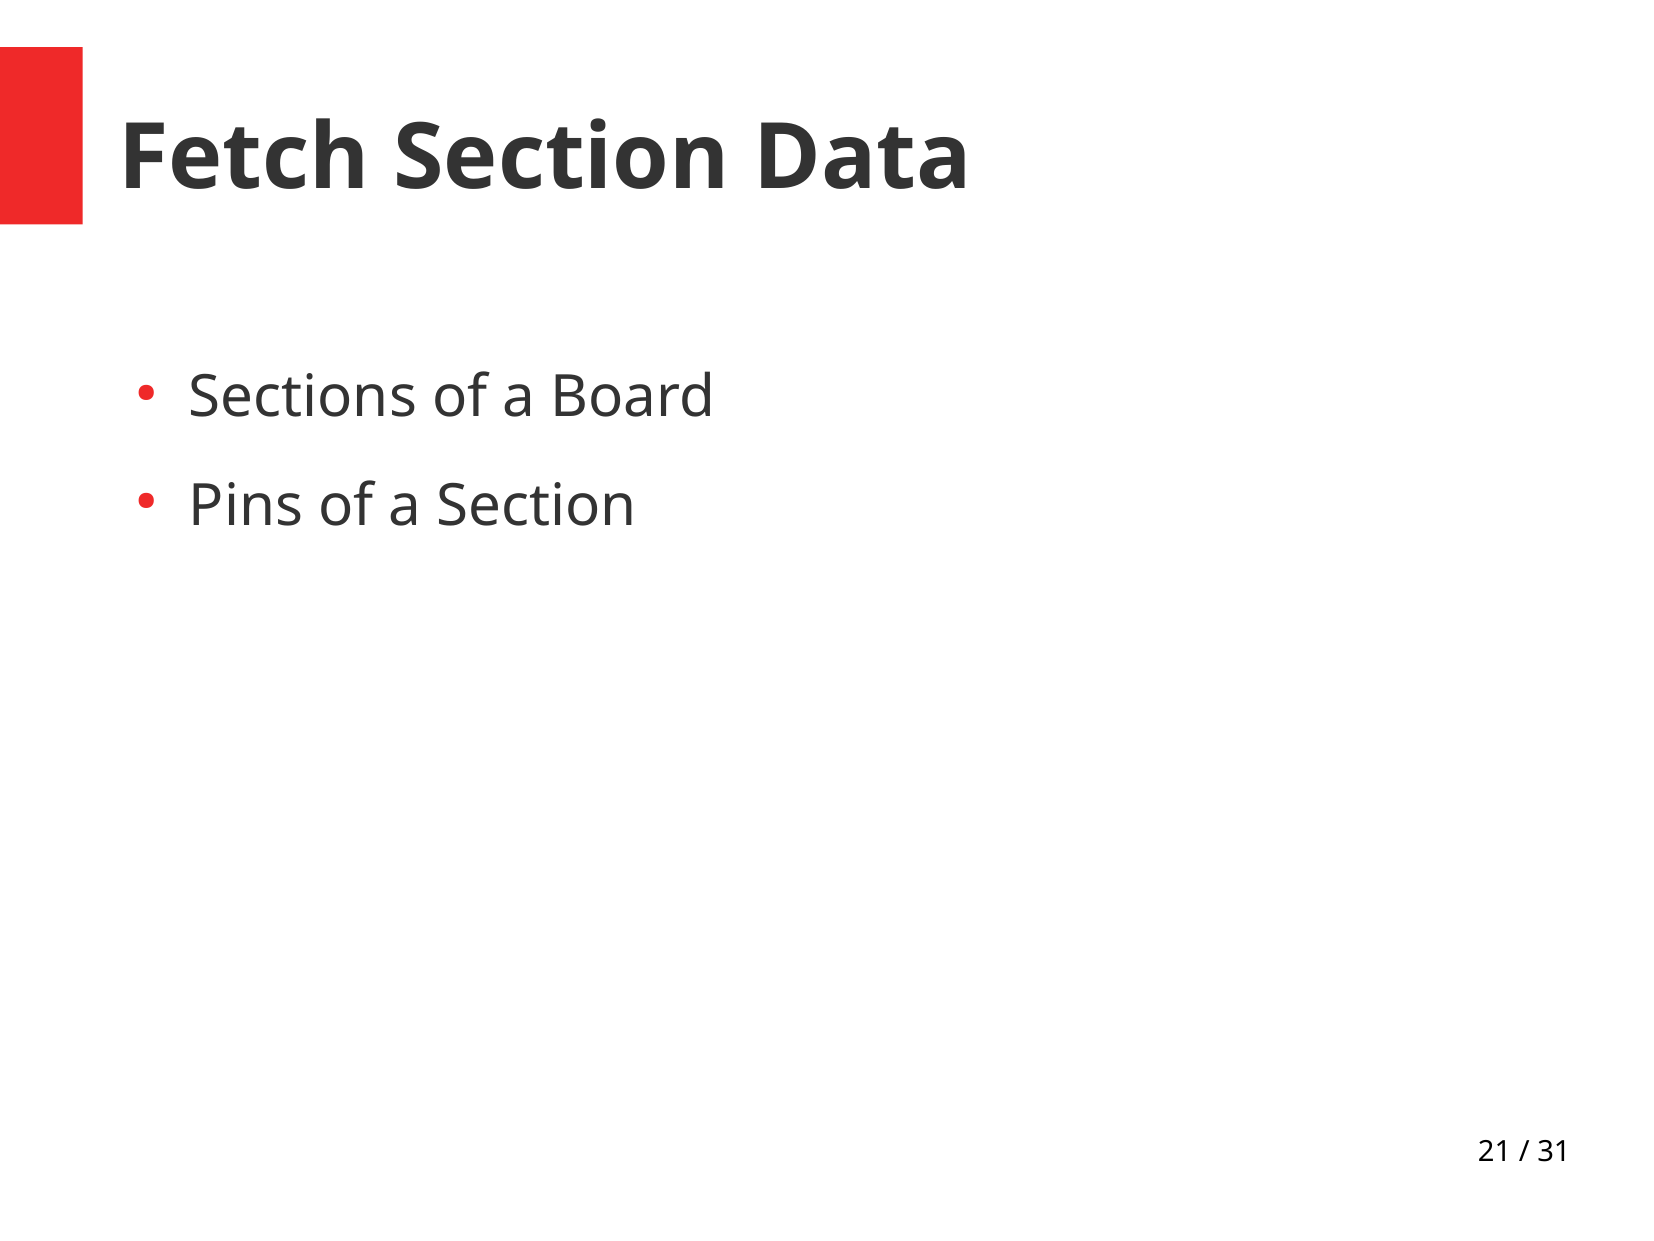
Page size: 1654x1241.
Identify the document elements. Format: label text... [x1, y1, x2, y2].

list Sections of a Board Pins of a Section [118, 354, 1536, 1074]
title Fetch Section Data [118, 49, 1571, 257]
